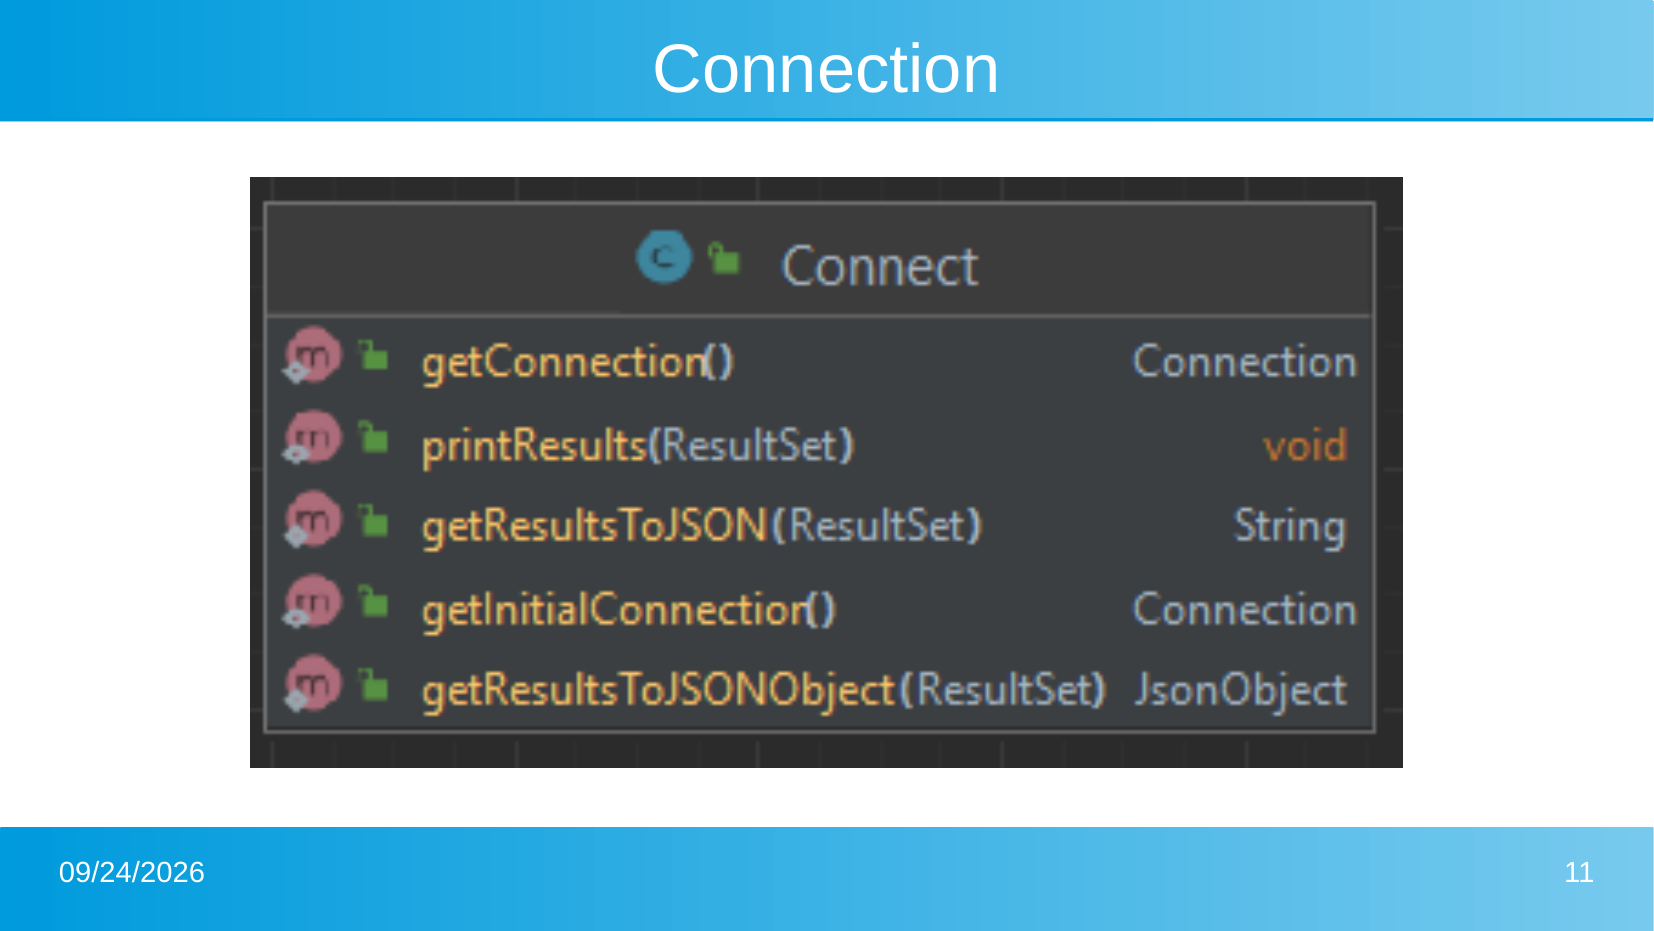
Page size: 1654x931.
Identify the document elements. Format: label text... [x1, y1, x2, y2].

title Connection [59, 29, 1595, 108]
picture [250, 177, 1403, 768]
